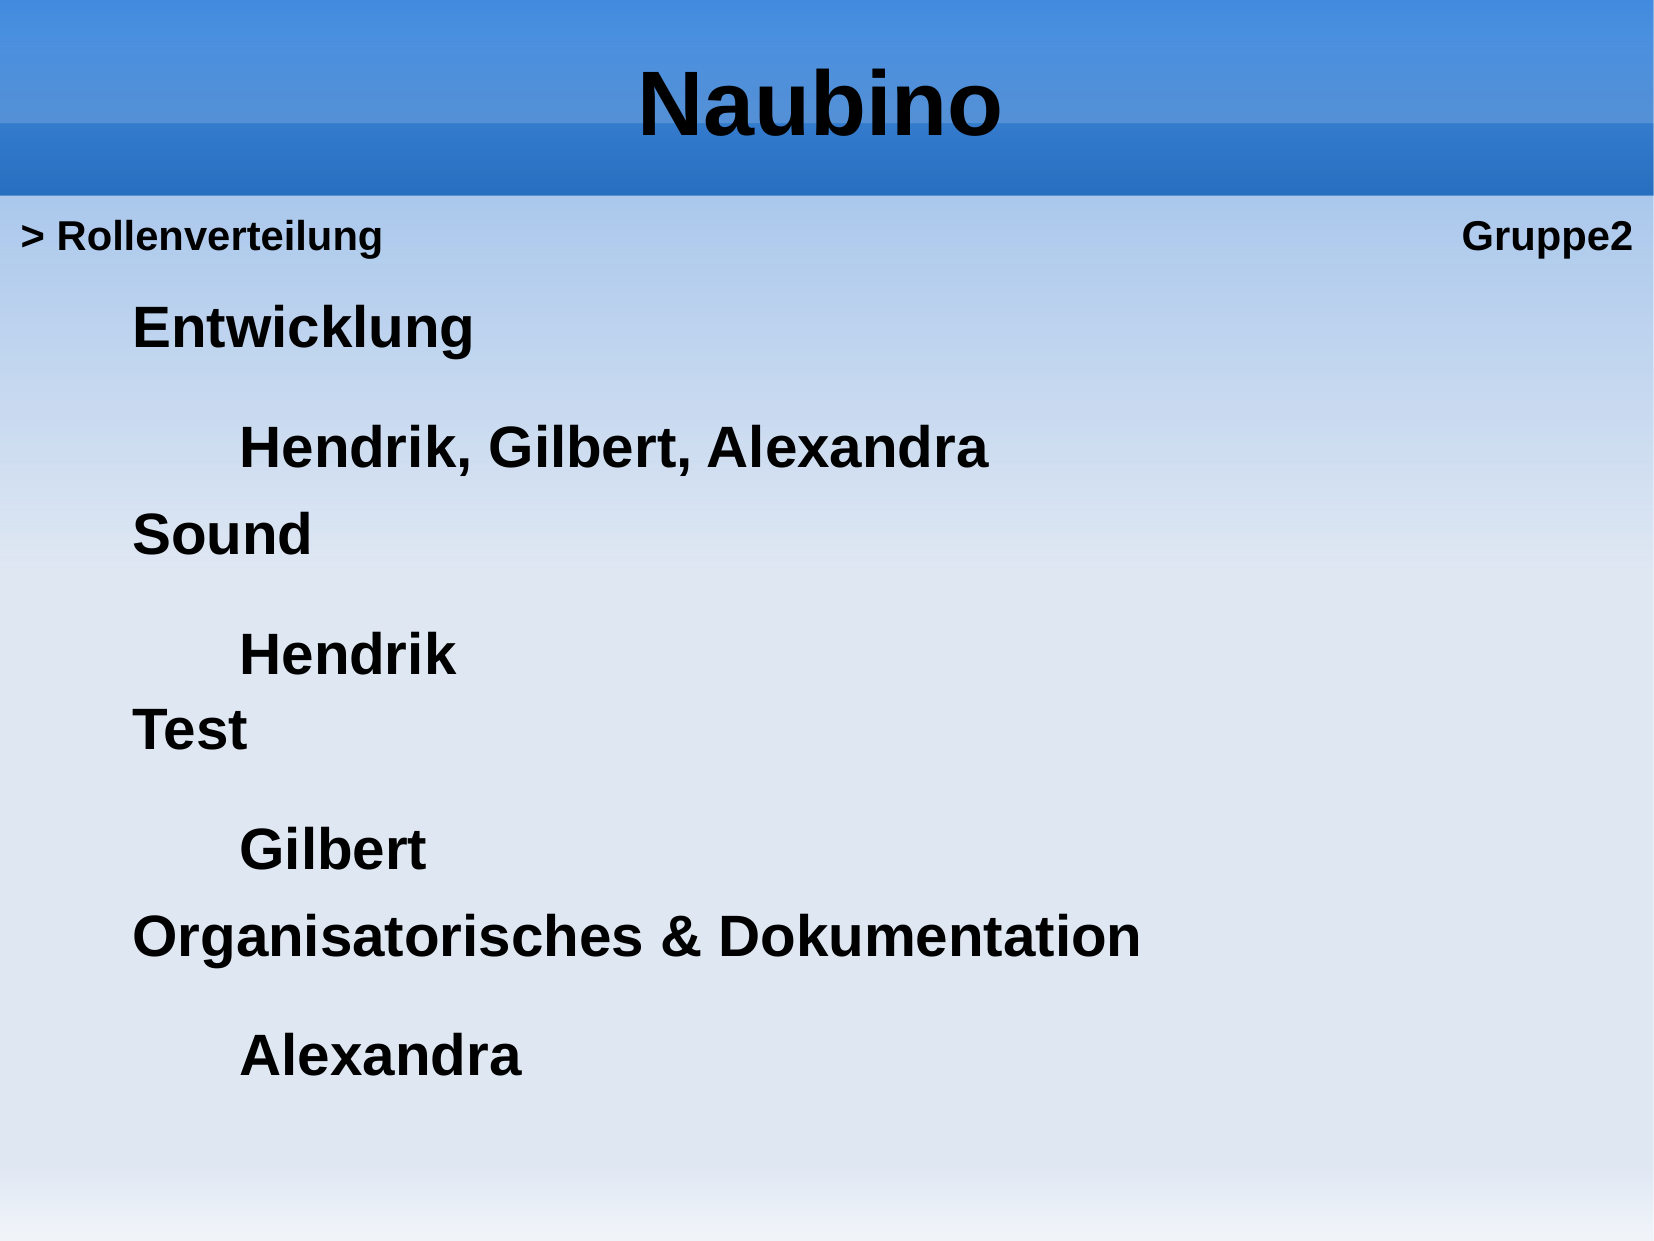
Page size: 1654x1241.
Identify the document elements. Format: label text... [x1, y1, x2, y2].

text_box Sound [117, 494, 329, 575]
title Naubino [76, 0, 1565, 208]
text_box Gruppe2 [1446, 205, 1649, 268]
text_box Entwicklung [117, 287, 491, 368]
text_box Hendrik [224, 581, 472, 662]
text_box > Rollenverteilung [5, 205, 399, 268]
text_box Alexandra [224, 983, 537, 1064]
text_box Gilbert [224, 776, 443, 857]
text_box Test [117, 689, 510, 770]
text_box Hendrik, Gilbert, Alexandra [224, 375, 1005, 455]
text_box Organisatorisches & Dokumentation [117, 896, 1159, 976]
picture [0, 0, 1654, 1241]
